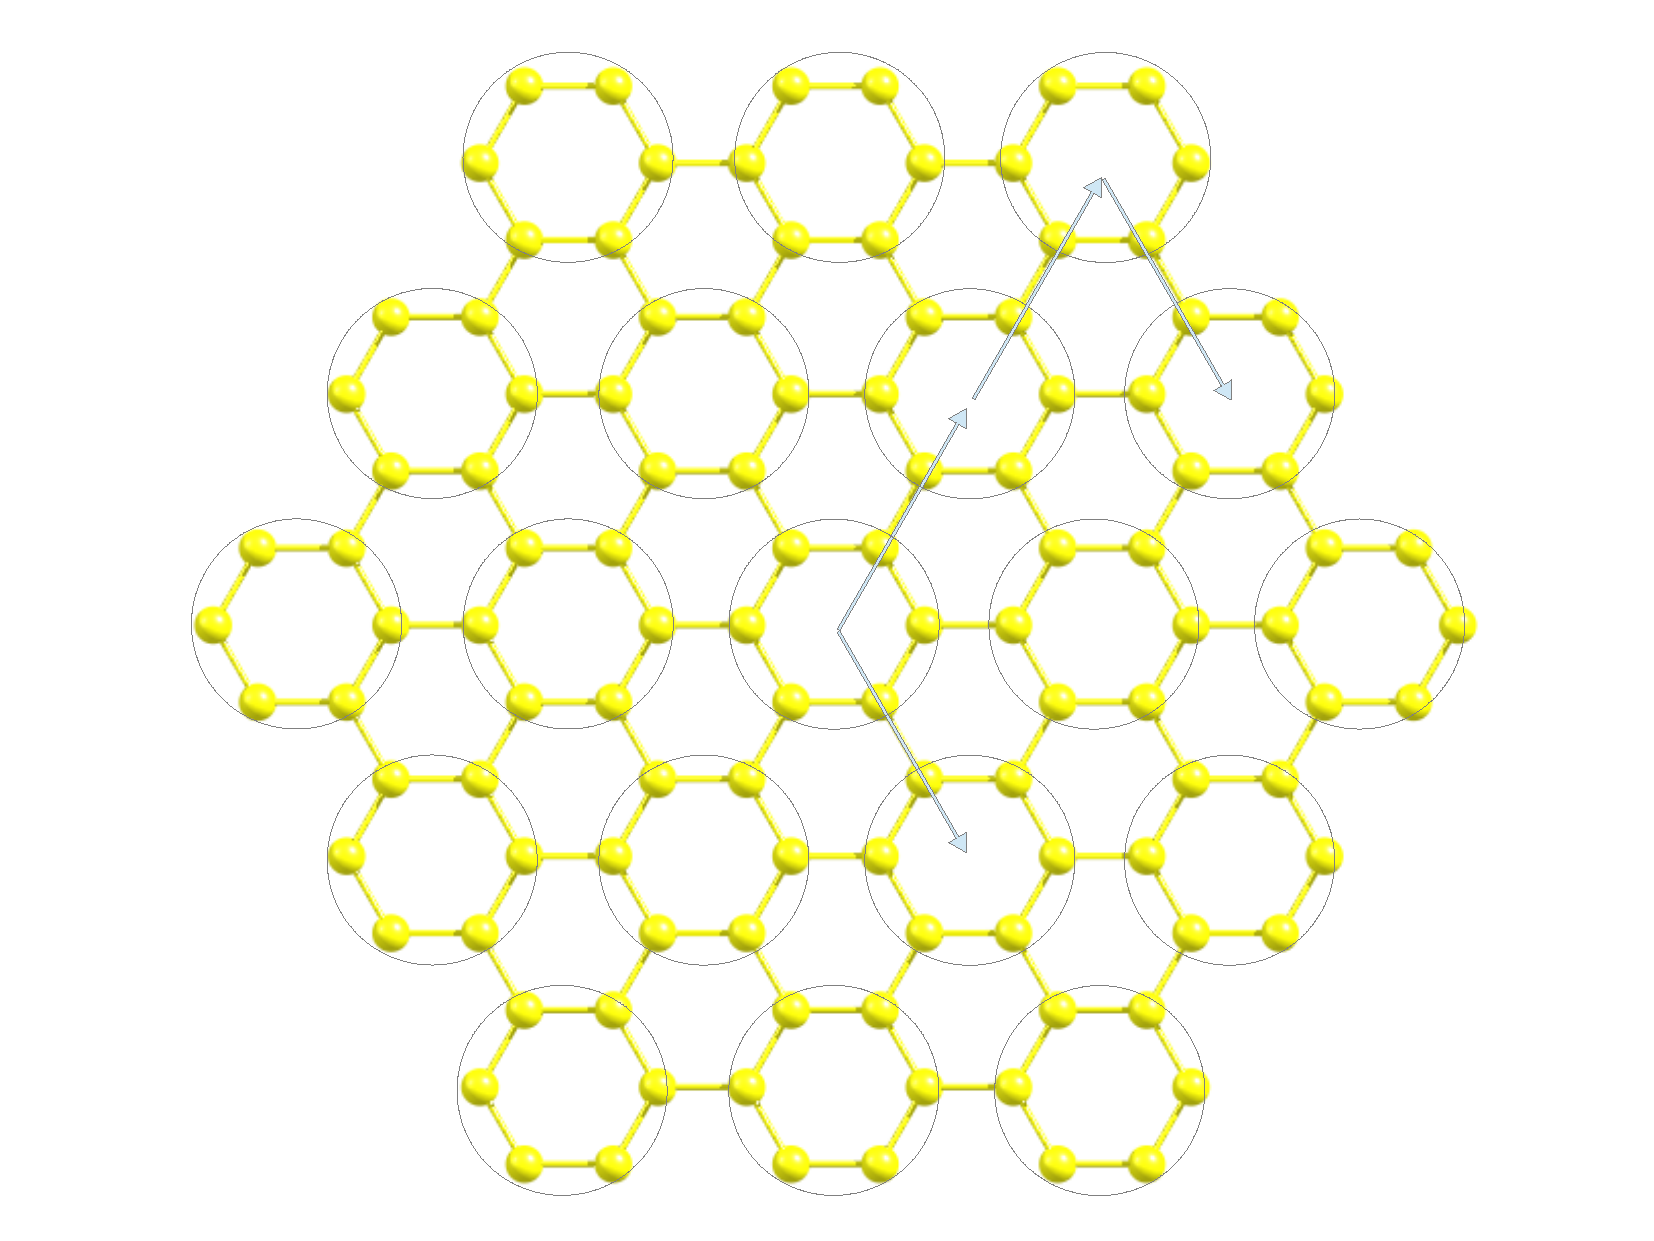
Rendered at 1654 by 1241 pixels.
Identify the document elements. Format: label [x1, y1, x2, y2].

text_box [972, 177, 1232, 400]
picture [127, 14, 1535, 1216]
text_box [837, 408, 967, 853]
